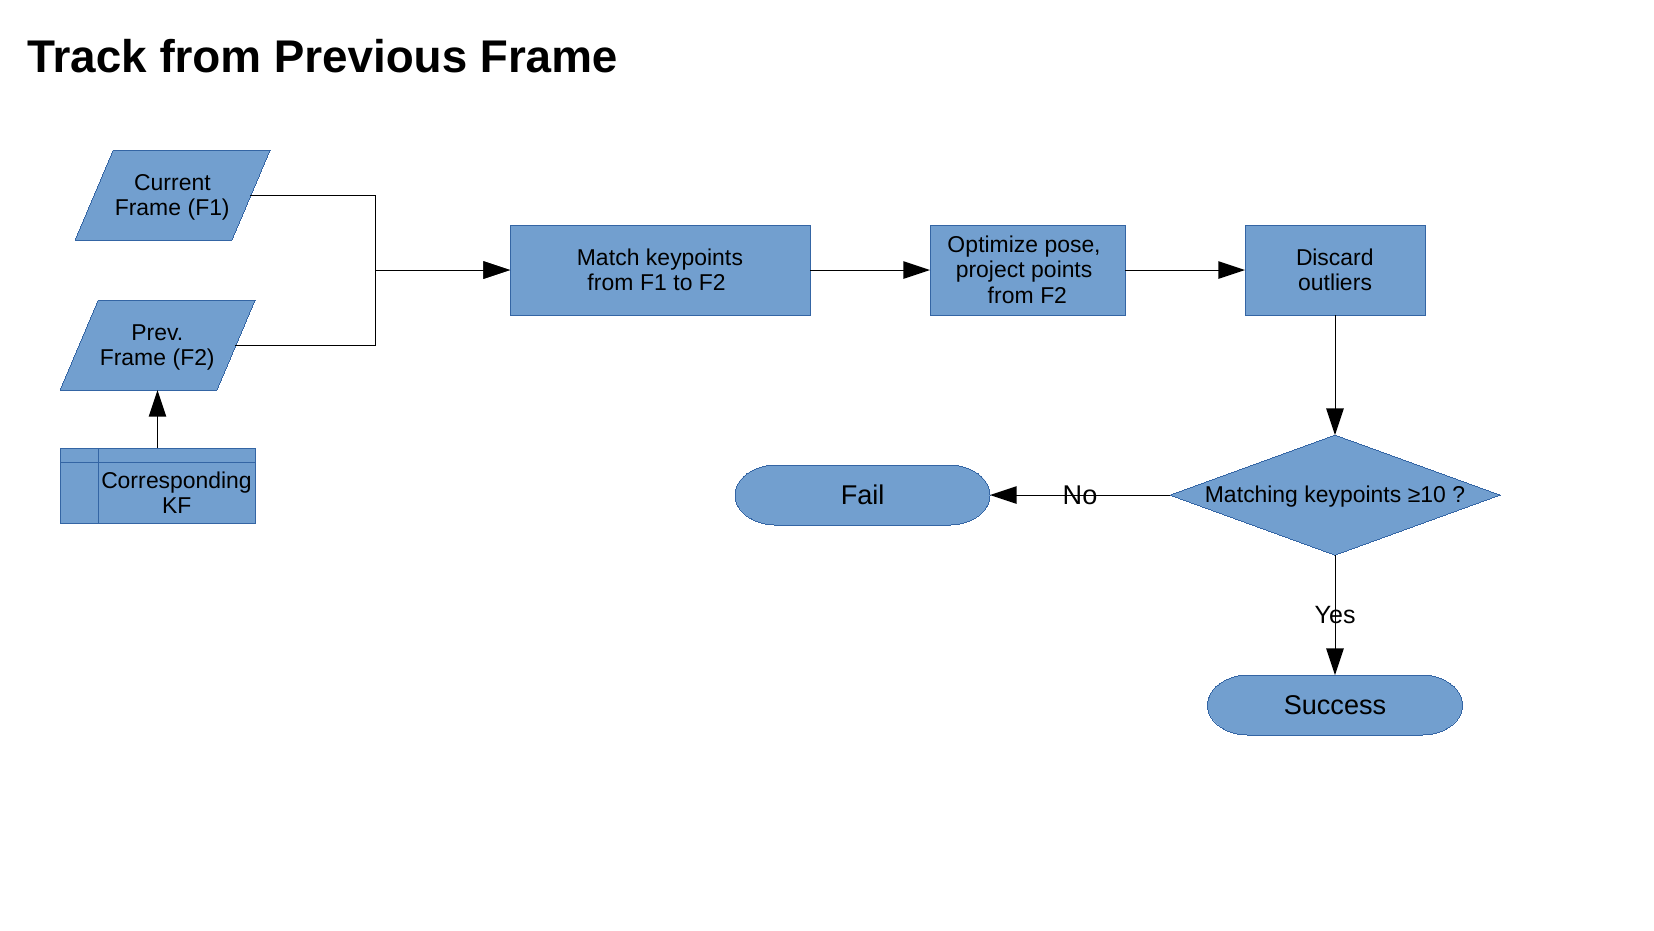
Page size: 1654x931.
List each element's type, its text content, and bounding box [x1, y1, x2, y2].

text_box Success [1207, 675, 1463, 736]
text_box Corresponding KF [60, 448, 256, 524]
text_box Fail [735, 465, 990, 526]
text_box Prev. Frame (F2) [60, 300, 256, 391]
text_box Matching keypoints ≥10 ? [1170, 435, 1501, 556]
text_box Discard outliers [1245, 225, 1426, 316]
text_box Optimize pose, project points from F2 [930, 225, 1126, 316]
text_box Match keypoints from F1 to F2 [510, 225, 811, 316]
text_box Current Frame (F1) [75, 150, 271, 241]
title Track from Previous Frame [26, 22, 826, 91]
